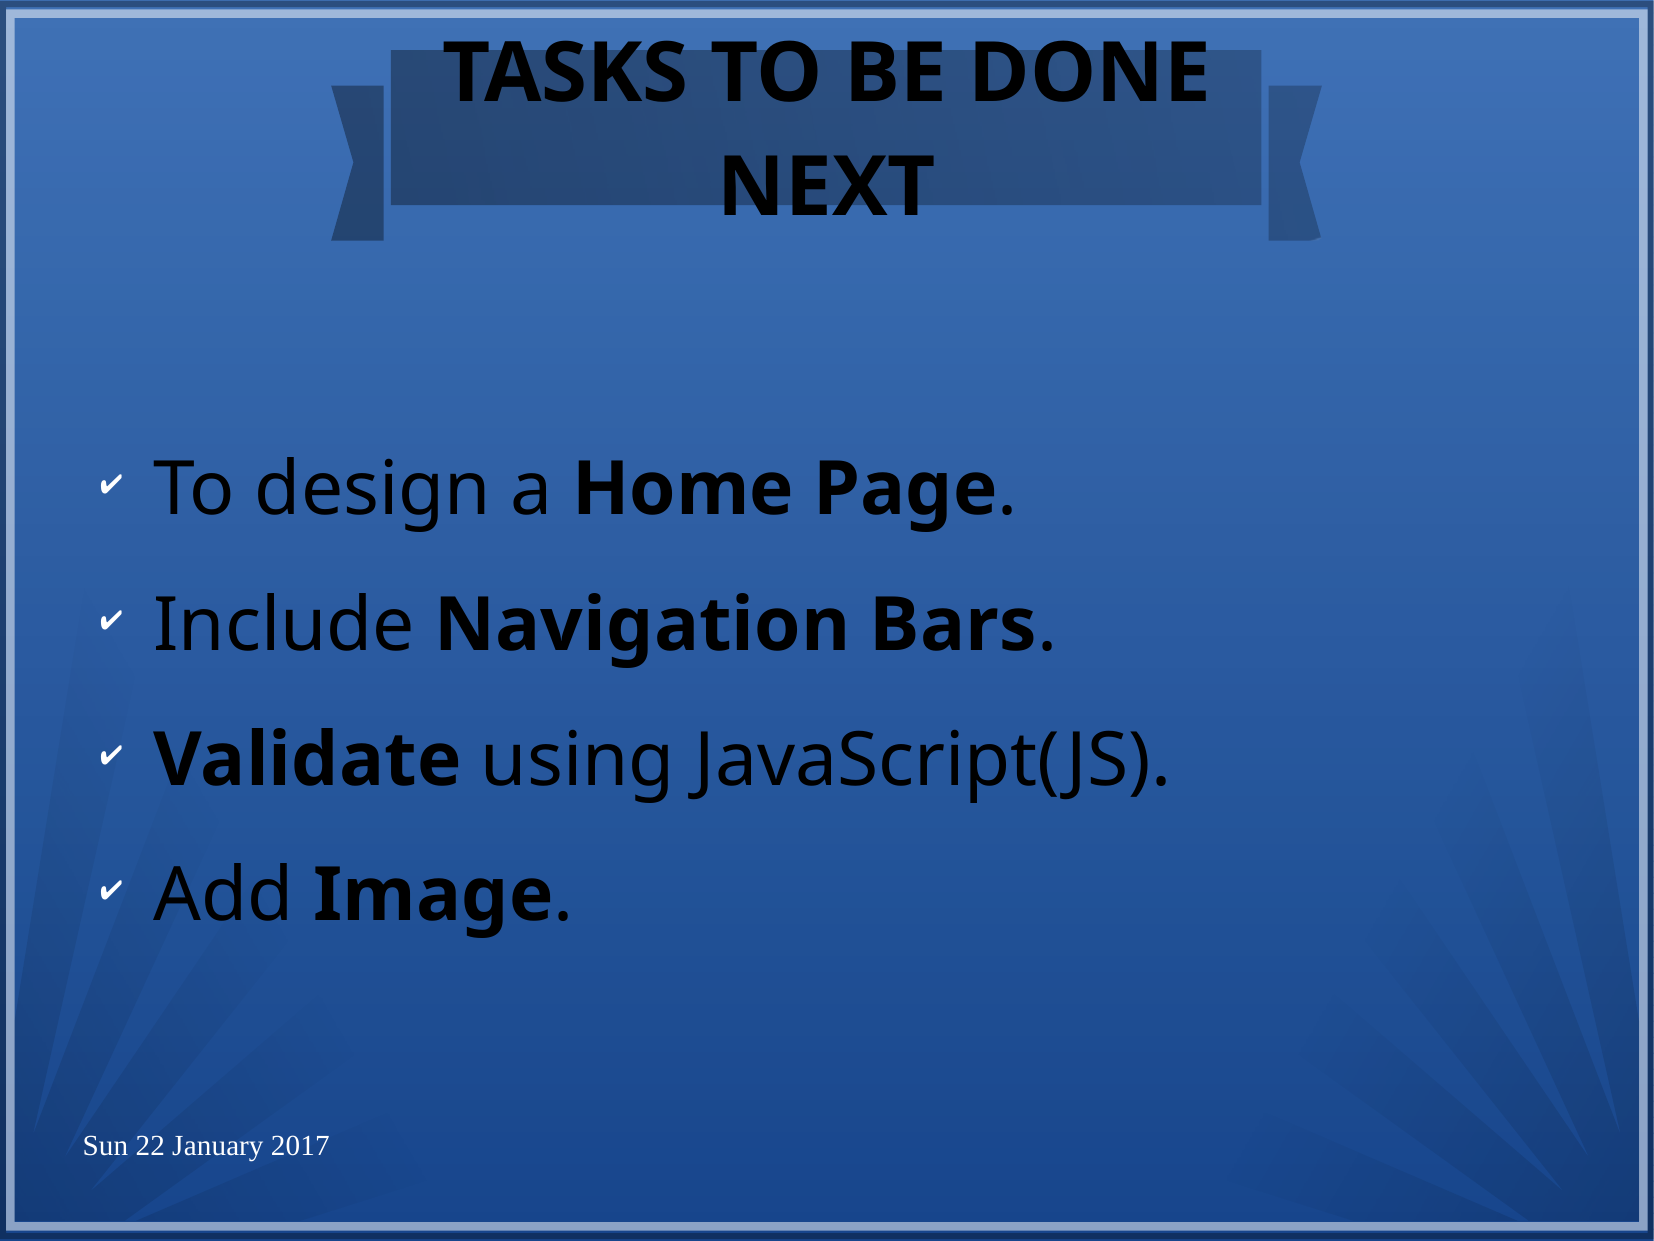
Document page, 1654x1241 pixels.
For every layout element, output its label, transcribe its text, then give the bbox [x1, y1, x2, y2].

list To design a Home Page. Include Navigation Bars. Validate using JavaScript(JS). Add Image. [82, 299, 1571, 1241]
title TASKS TO BE DONE NEXT [389, 0, 1264, 278]
